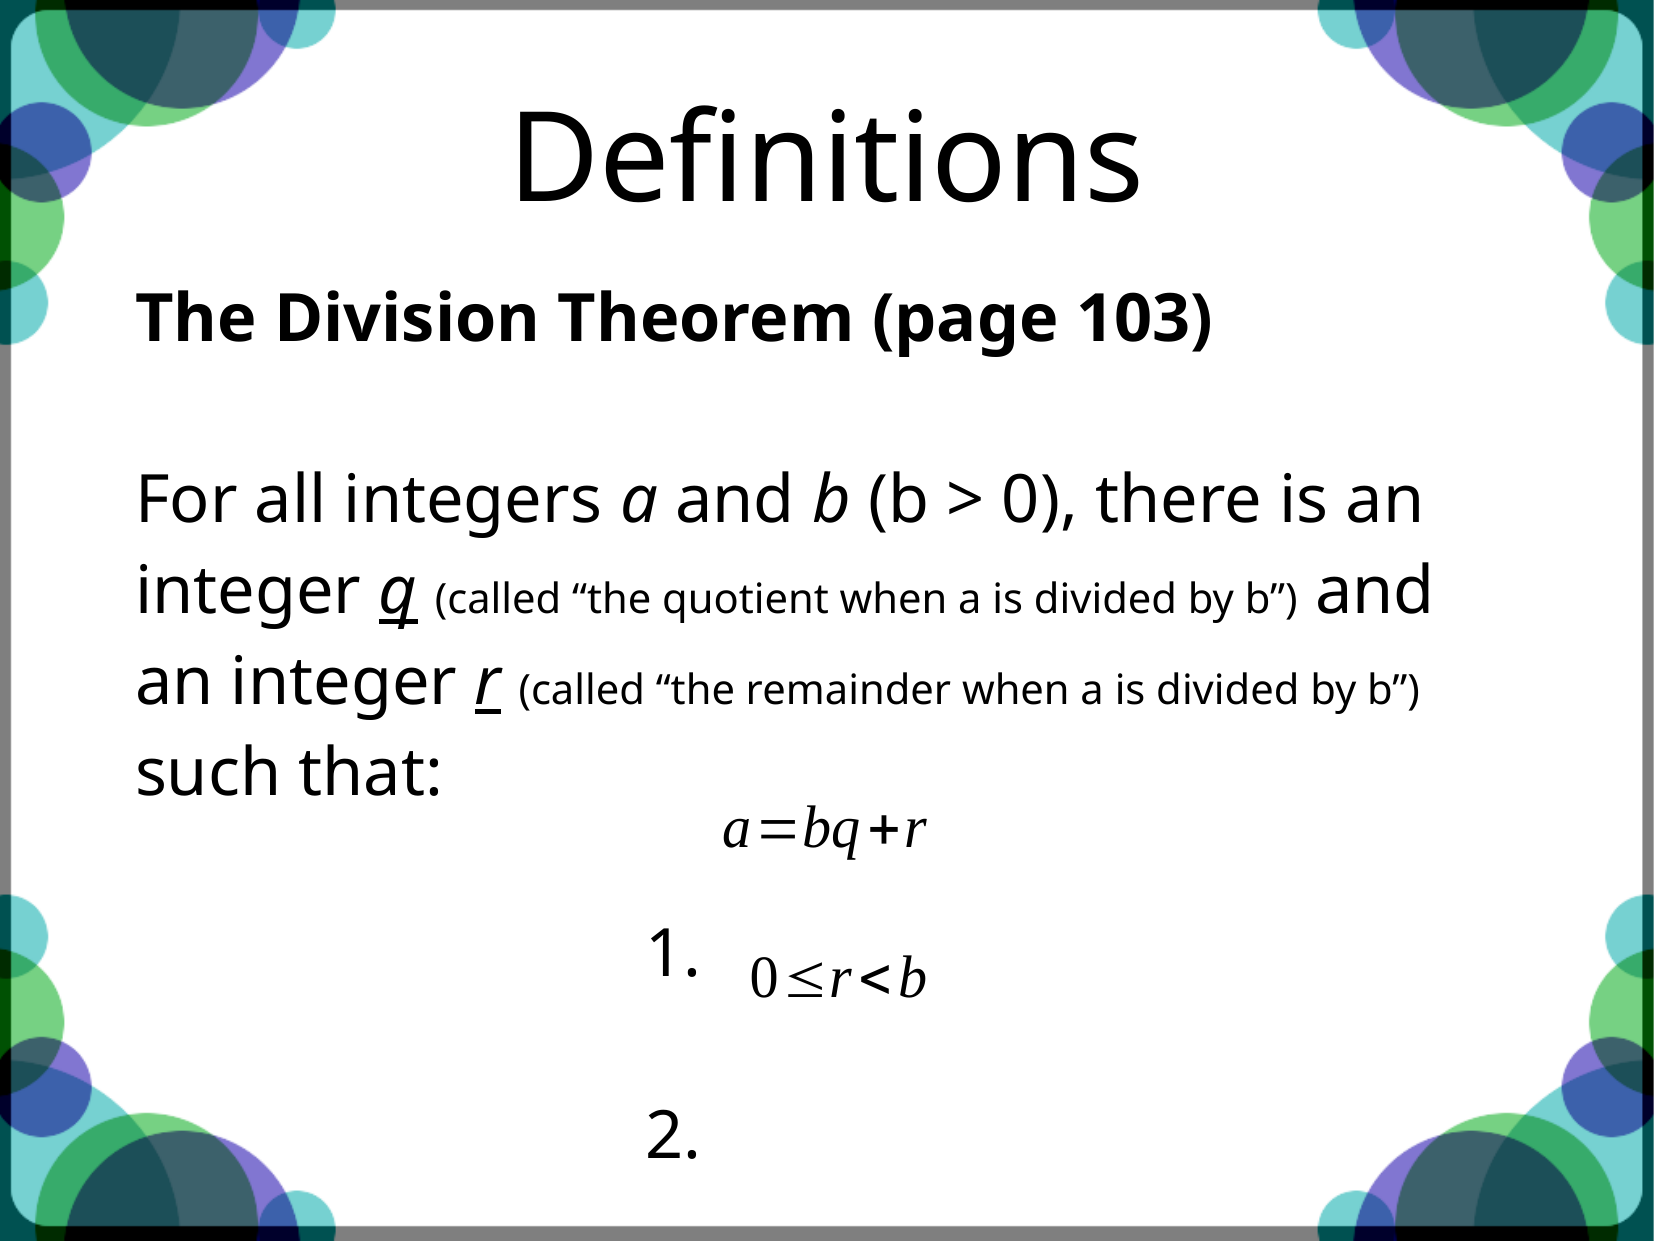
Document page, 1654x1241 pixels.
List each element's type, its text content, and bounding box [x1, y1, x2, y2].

chart [735, 945, 942, 1012]
text_box The Division Theorem (page 103) For all integers a and b (b > 0), there is an integer q (called “the quotient when a is divided by b”) and an integer r (called “the remainder when a is divided by b”) such that: 1. 2. [135, 270, 1531, 1018]
picture [0, 0, 1654, 1241]
title Definitions [82, 49, 1571, 257]
chart [707, 795, 946, 862]
